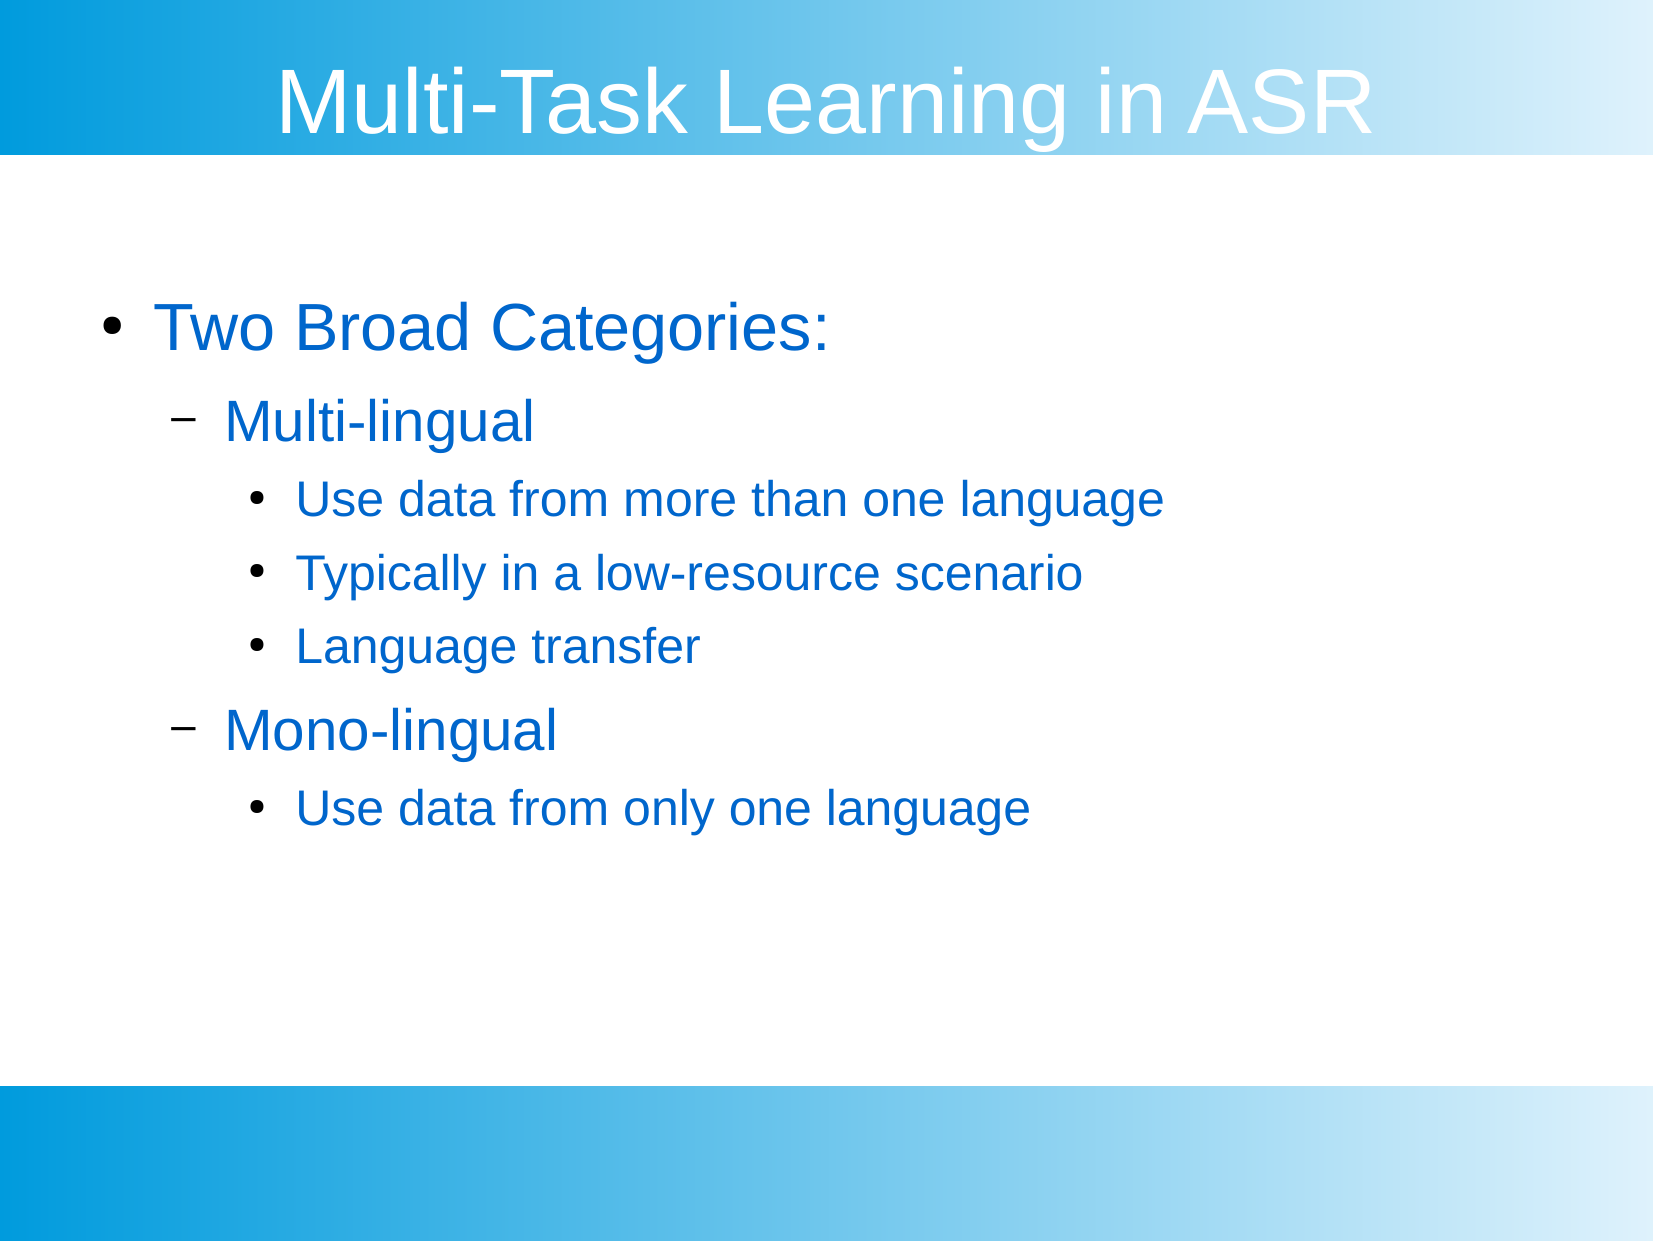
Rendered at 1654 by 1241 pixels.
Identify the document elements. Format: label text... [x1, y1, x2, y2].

list Two Broad Categories: Multi-lingual Use data from more than one language Typically in a low-resource scenario Language transfer Mono-lingual Use data from only one language [82, 290, 1571, 1010]
title Multi-Task Learning in ASR [82, 49, 1571, 155]
